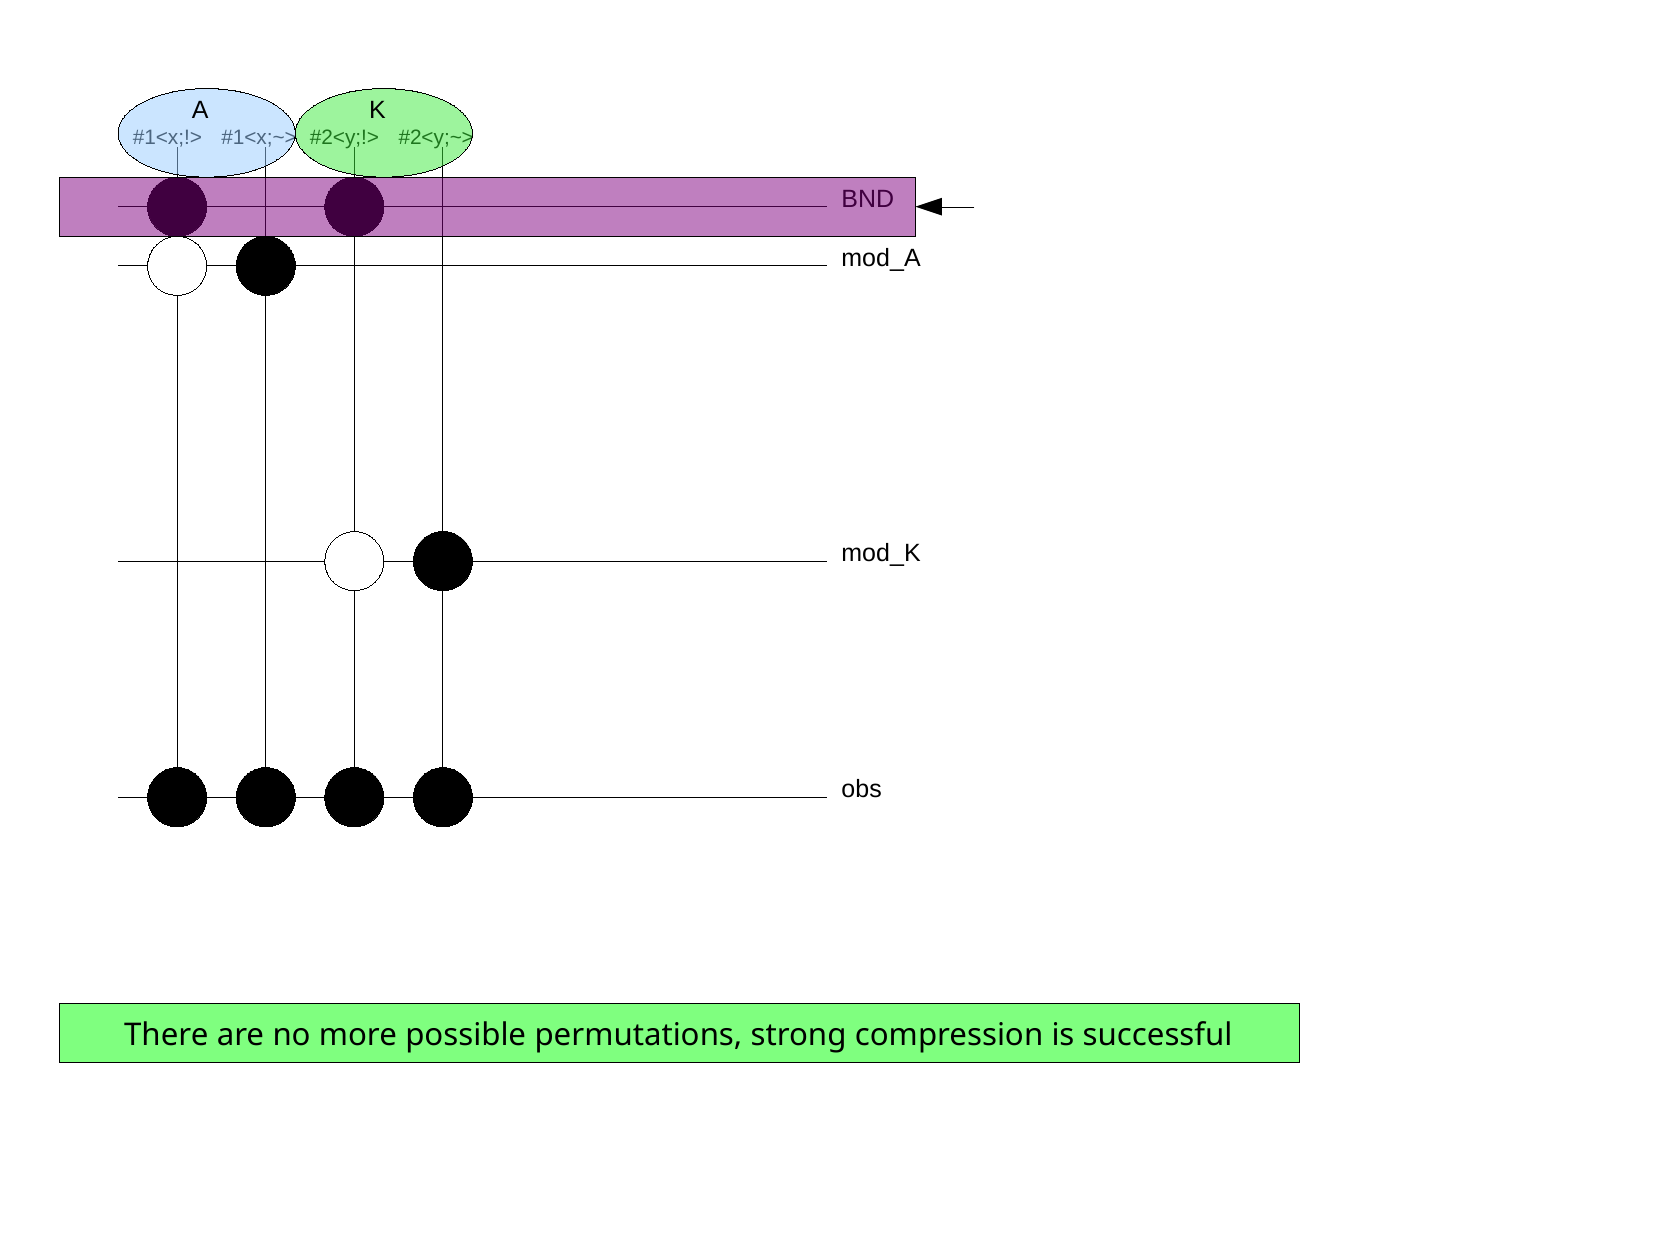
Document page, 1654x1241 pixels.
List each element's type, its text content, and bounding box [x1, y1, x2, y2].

text_box [324, 531, 384, 591]
text_box K [354, 88, 401, 132]
text_box [324, 767, 384, 827]
text_box #1<x;!> [118, 140, 129, 156]
text_box mod_A [826, 236, 937, 296]
text_box [147, 767, 207, 827]
text_box [413, 767, 473, 827]
text_box mod_K [826, 531, 937, 591]
text_box #2<y;!> [295, 139, 307, 156]
text_box [413, 531, 473, 591]
text_box A [177, 88, 224, 132]
text_box #2<y;~> [461, 118, 489, 156]
text_box There are no more possible permutations, strong compression is successful [59, 1003, 1300, 1063]
text_box [236, 767, 296, 827]
text_box obs [826, 767, 897, 827]
text_box [59, 89, 916, 296]
text_box #1<x;~> [284, 141, 295, 156]
